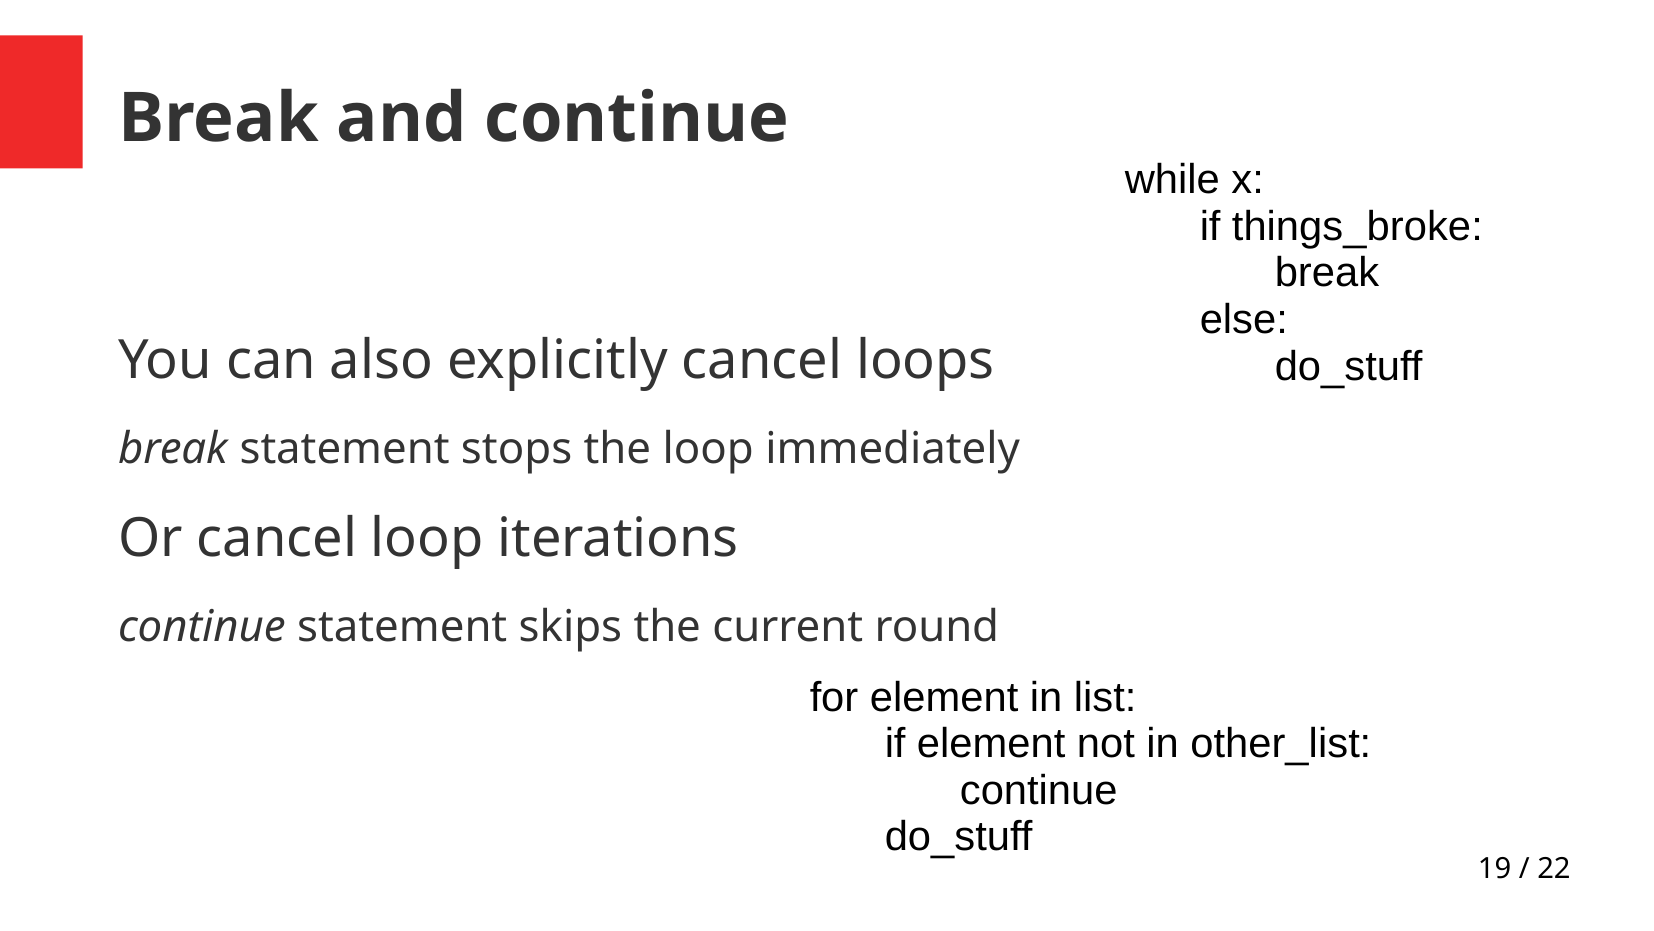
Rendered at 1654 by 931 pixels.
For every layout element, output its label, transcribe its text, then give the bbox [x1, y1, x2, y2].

list You can also explicitly cancel loops break statement stops the loop immediately Or cancel loop iterations continue statement skips the current round [118, 265, 1536, 806]
text_box while x: if things_broke: break else: do_stuff [1110, 148, 1636, 397]
title Break and continue [118, 37, 1571, 193]
text_box for element in list: if element not in other_list: continue do_stuff [795, 666, 1396, 931]
